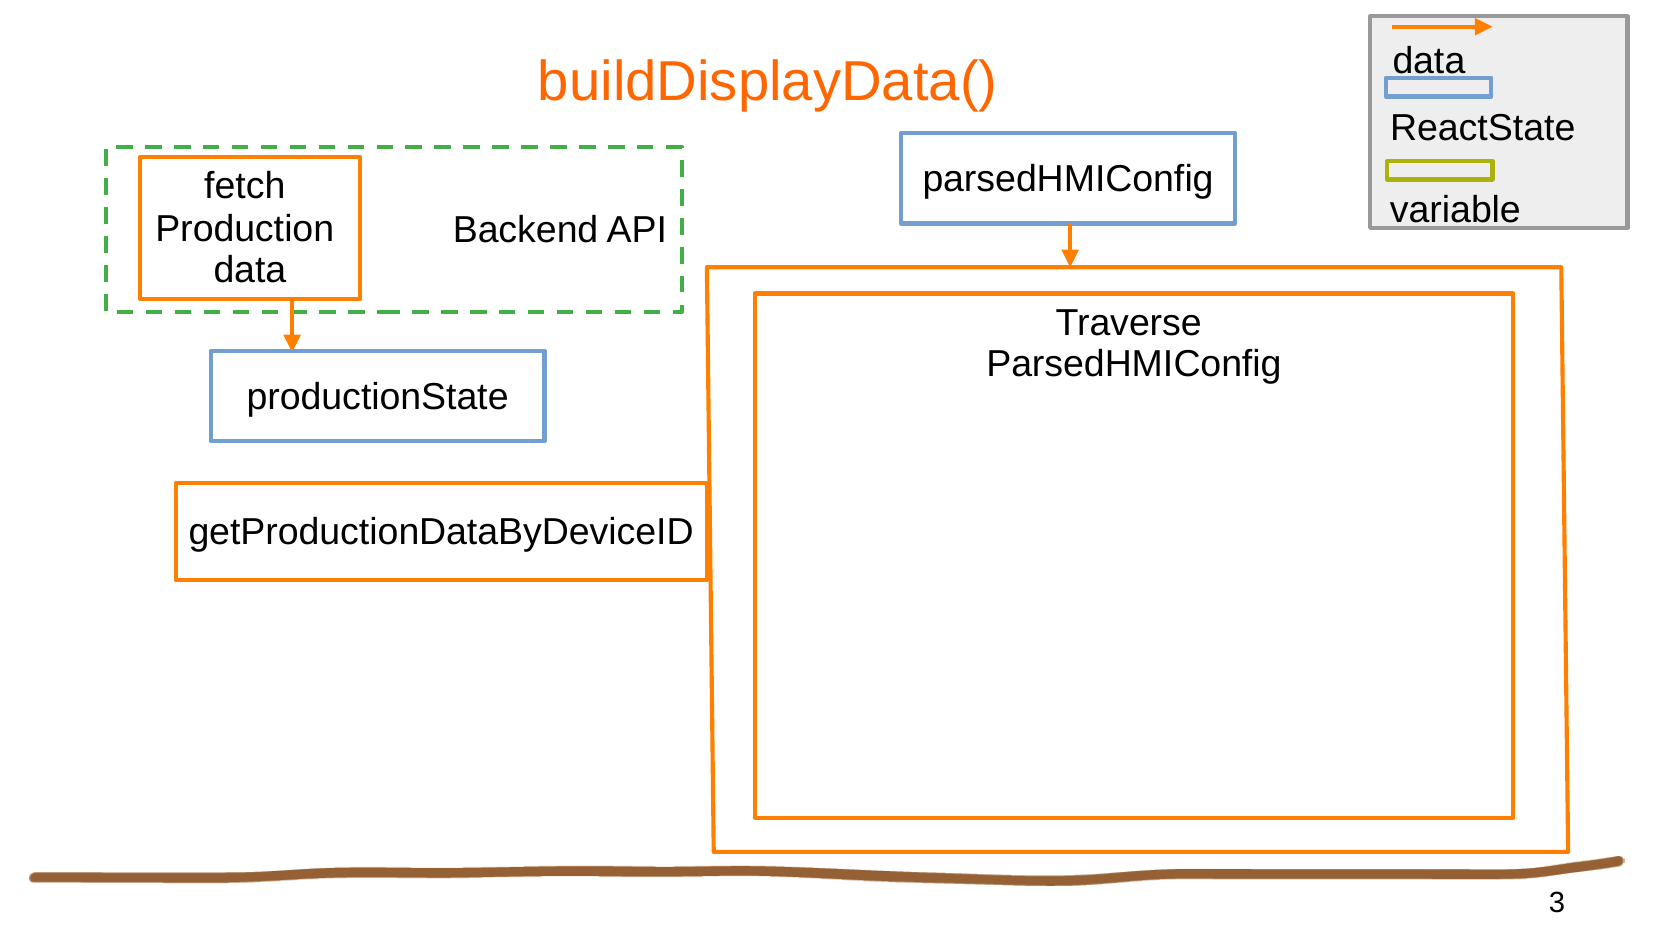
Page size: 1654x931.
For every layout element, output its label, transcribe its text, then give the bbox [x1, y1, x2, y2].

text_box [1370, 16, 1628, 228]
text_box getProductionDataByDeviceID [175, 483, 707, 581]
text_box Backend API [105, 147, 682, 313]
title buildDisplayData() [88, 29, 1370, 133]
text_box [1389, 163, 1490, 177]
text_box parsedHMIConfig [901, 132, 1235, 224]
text_box productionState [210, 350, 545, 442]
text_box Traverse ParsedHMIConfig [754, 293, 1514, 819]
text_box fetch Production data [139, 157, 361, 299]
text_box data [1377, 31, 1491, 89]
text_box [706, 267, 1569, 852]
text_box ReactState [1375, 99, 1612, 156]
text_box data [1388, 80, 1489, 89]
picture [29, 856, 1625, 886]
text_box variable [1375, 181, 1612, 239]
